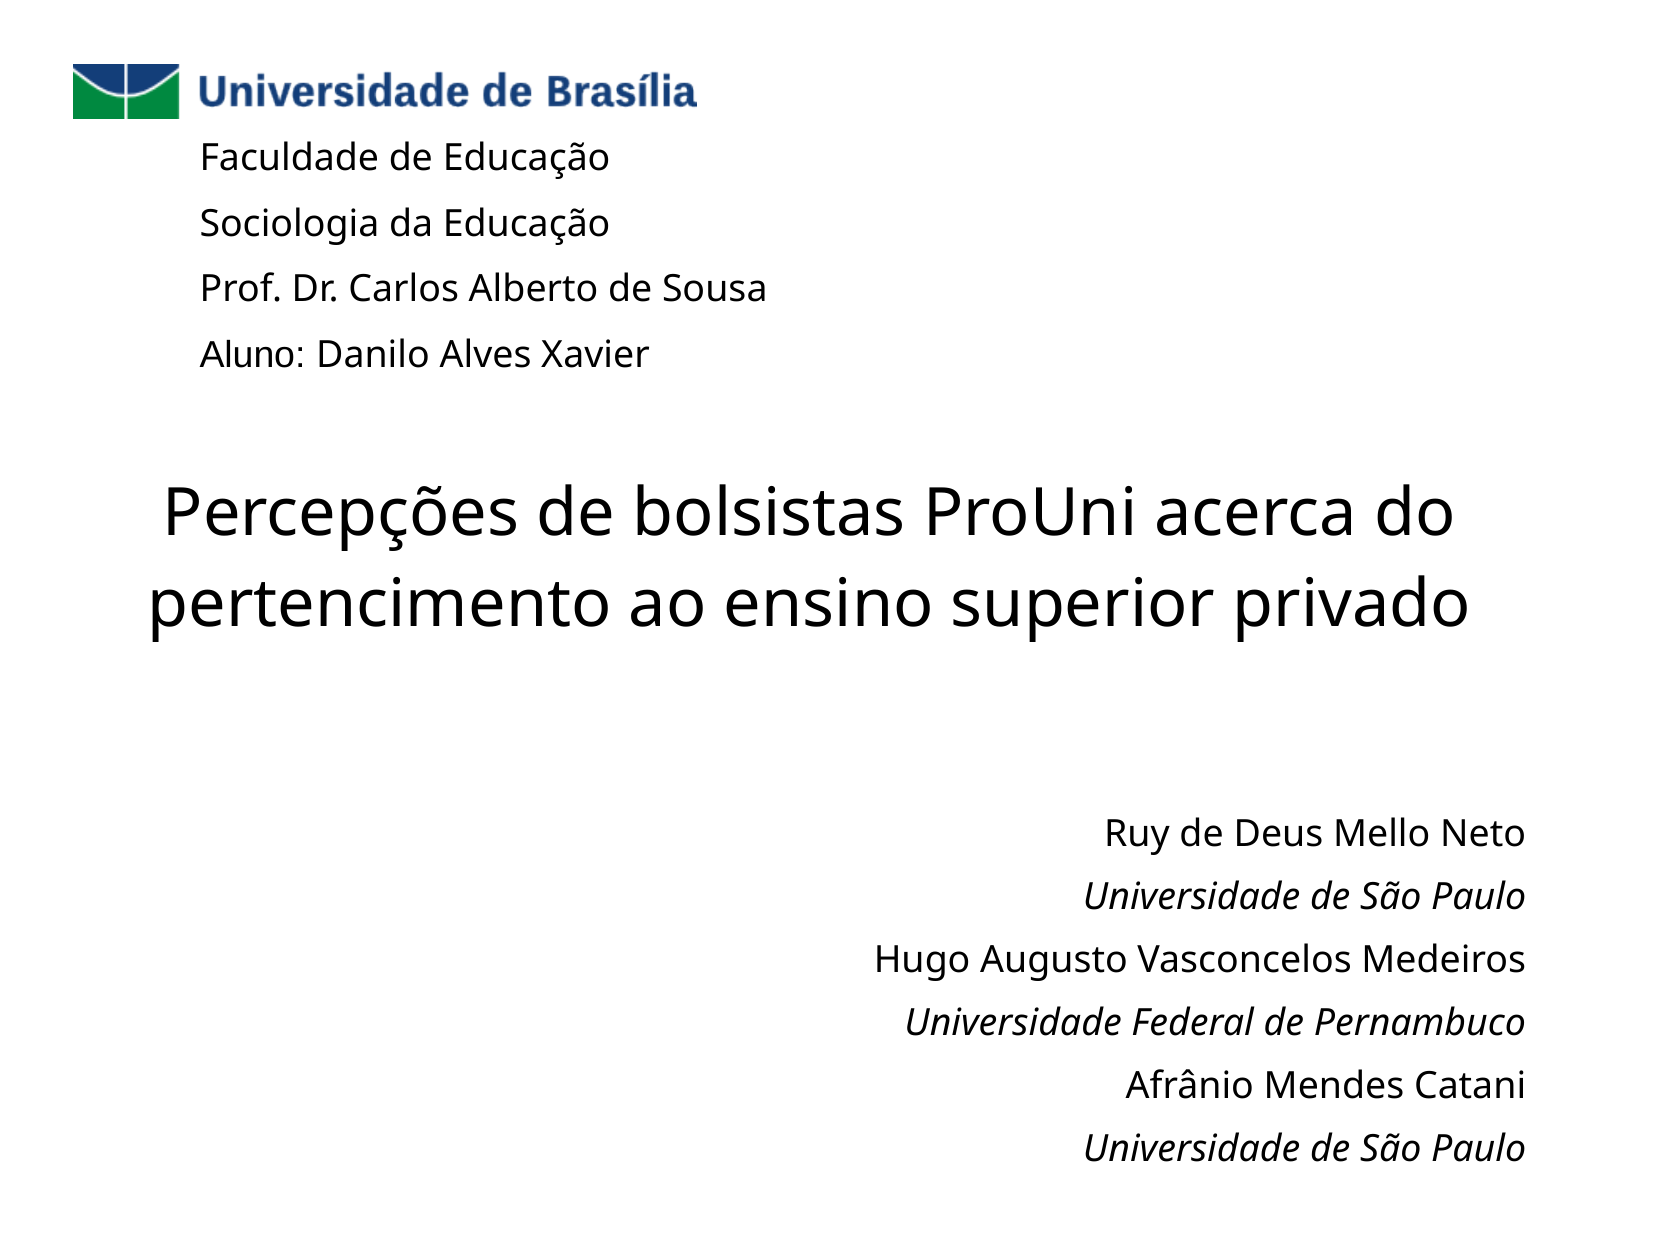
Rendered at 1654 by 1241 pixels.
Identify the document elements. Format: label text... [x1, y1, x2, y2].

table_cell Hugo Augusto Vasconcelos Medeiros [824, 927, 1533, 990]
table_cell Universidade de São Paulo [824, 1115, 1533, 1178]
picture [73, 64, 697, 119]
table_header Faculdade de Educação [200, 130, 1069, 196]
table_cell Sociologia da Educação [200, 196, 1069, 262]
table_cell Universidade Federal de Pernambuco [824, 990, 1533, 1053]
subtitle Percepções de bolsistas ProUni acerca do pertencimento ao ensino superior privado [82, 195, 1538, 915]
table_cell Afrânio Mendes Catani [824, 1053, 1533, 1115]
table_cell Prof. Dr. Carlos Alberto de Sousa [200, 262, 1069, 327]
table_header Ruy de Deus Mello Neto [824, 801, 1533, 864]
table_cell Universidade de São Paulo [824, 864, 1533, 927]
table_cell Aluno: Danilo Alves Xavier [200, 327, 1069, 393]
